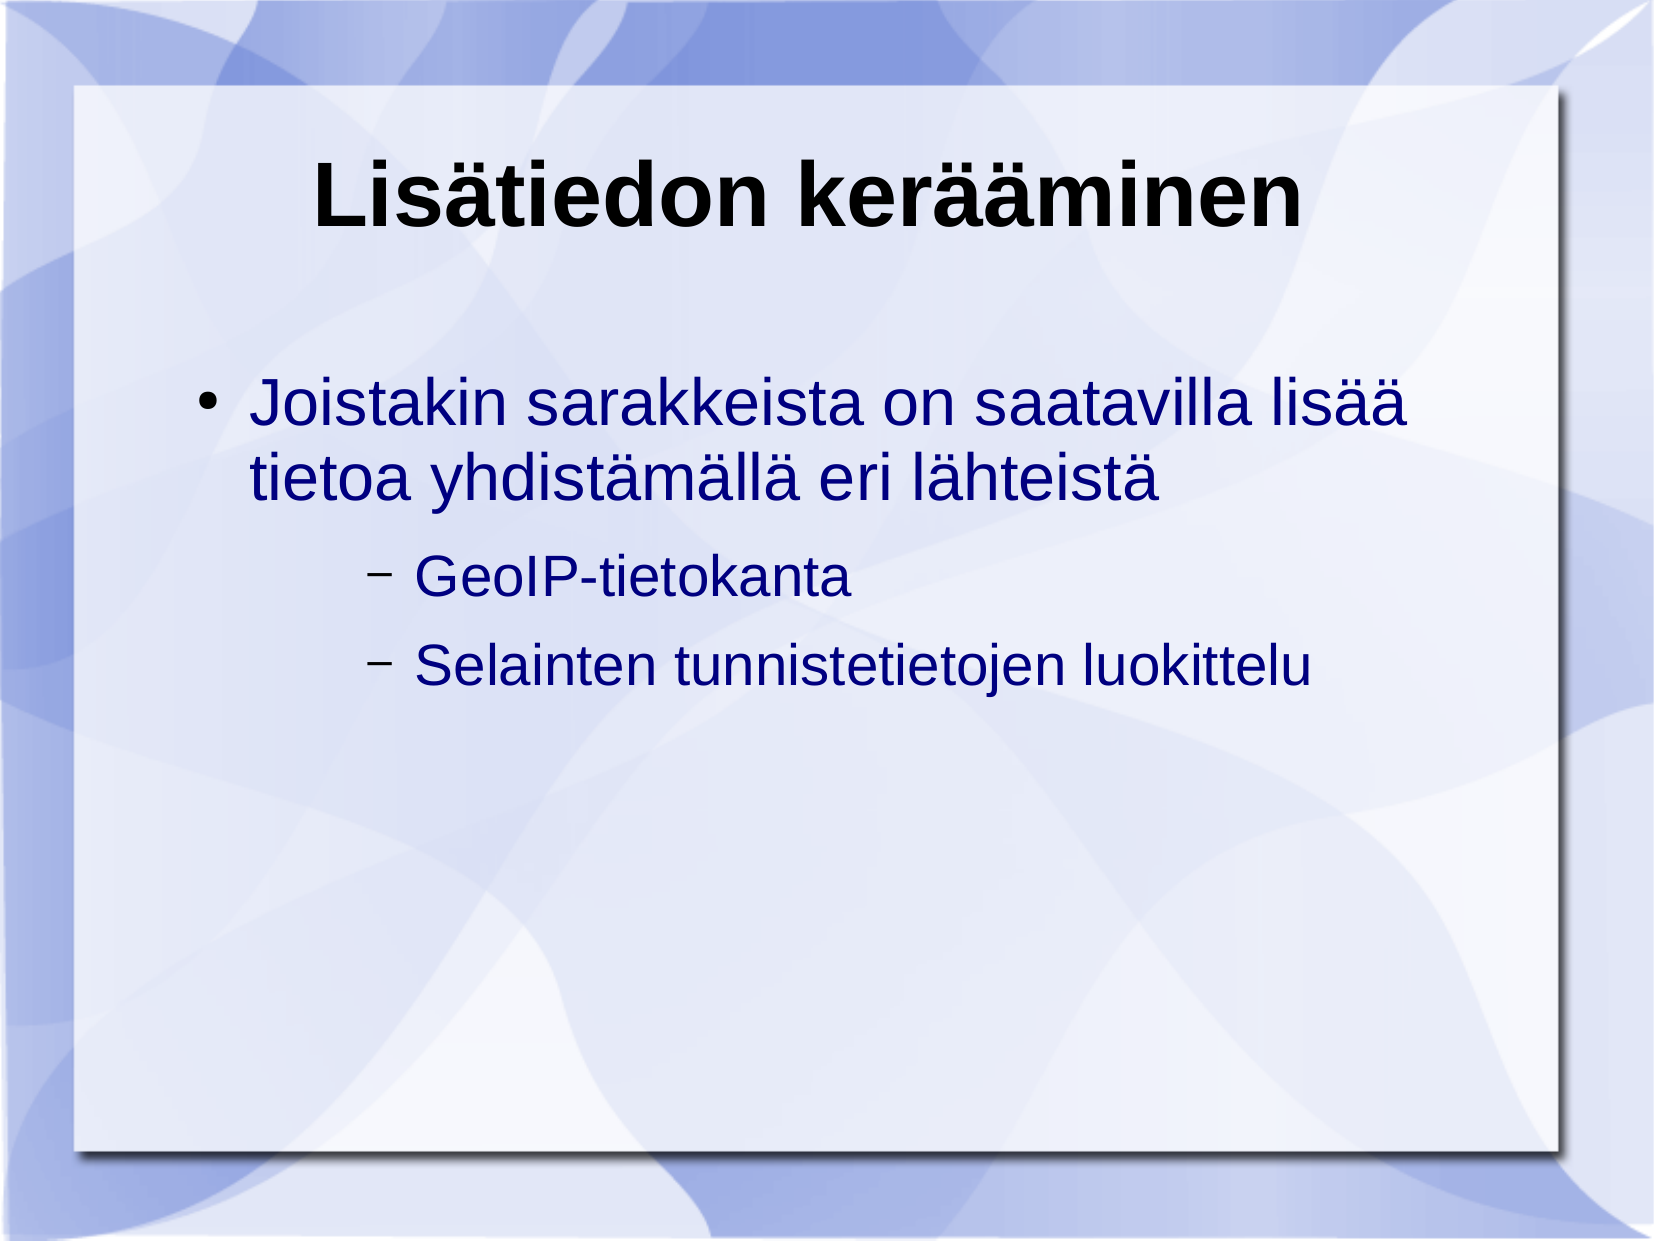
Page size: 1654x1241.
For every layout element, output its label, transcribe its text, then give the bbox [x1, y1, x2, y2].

picture [0, 0, 1654, 1241]
title Lisätiedon kerääminen [82, 90, 1536, 298]
list Joistakin sarakkeista on saatavilla lisää tietoa yhdistämällä eri lähteistä GeoIP-tietokanta Selainten tunnistetietojen luokittelu [178, 364, 1570, 1147]
